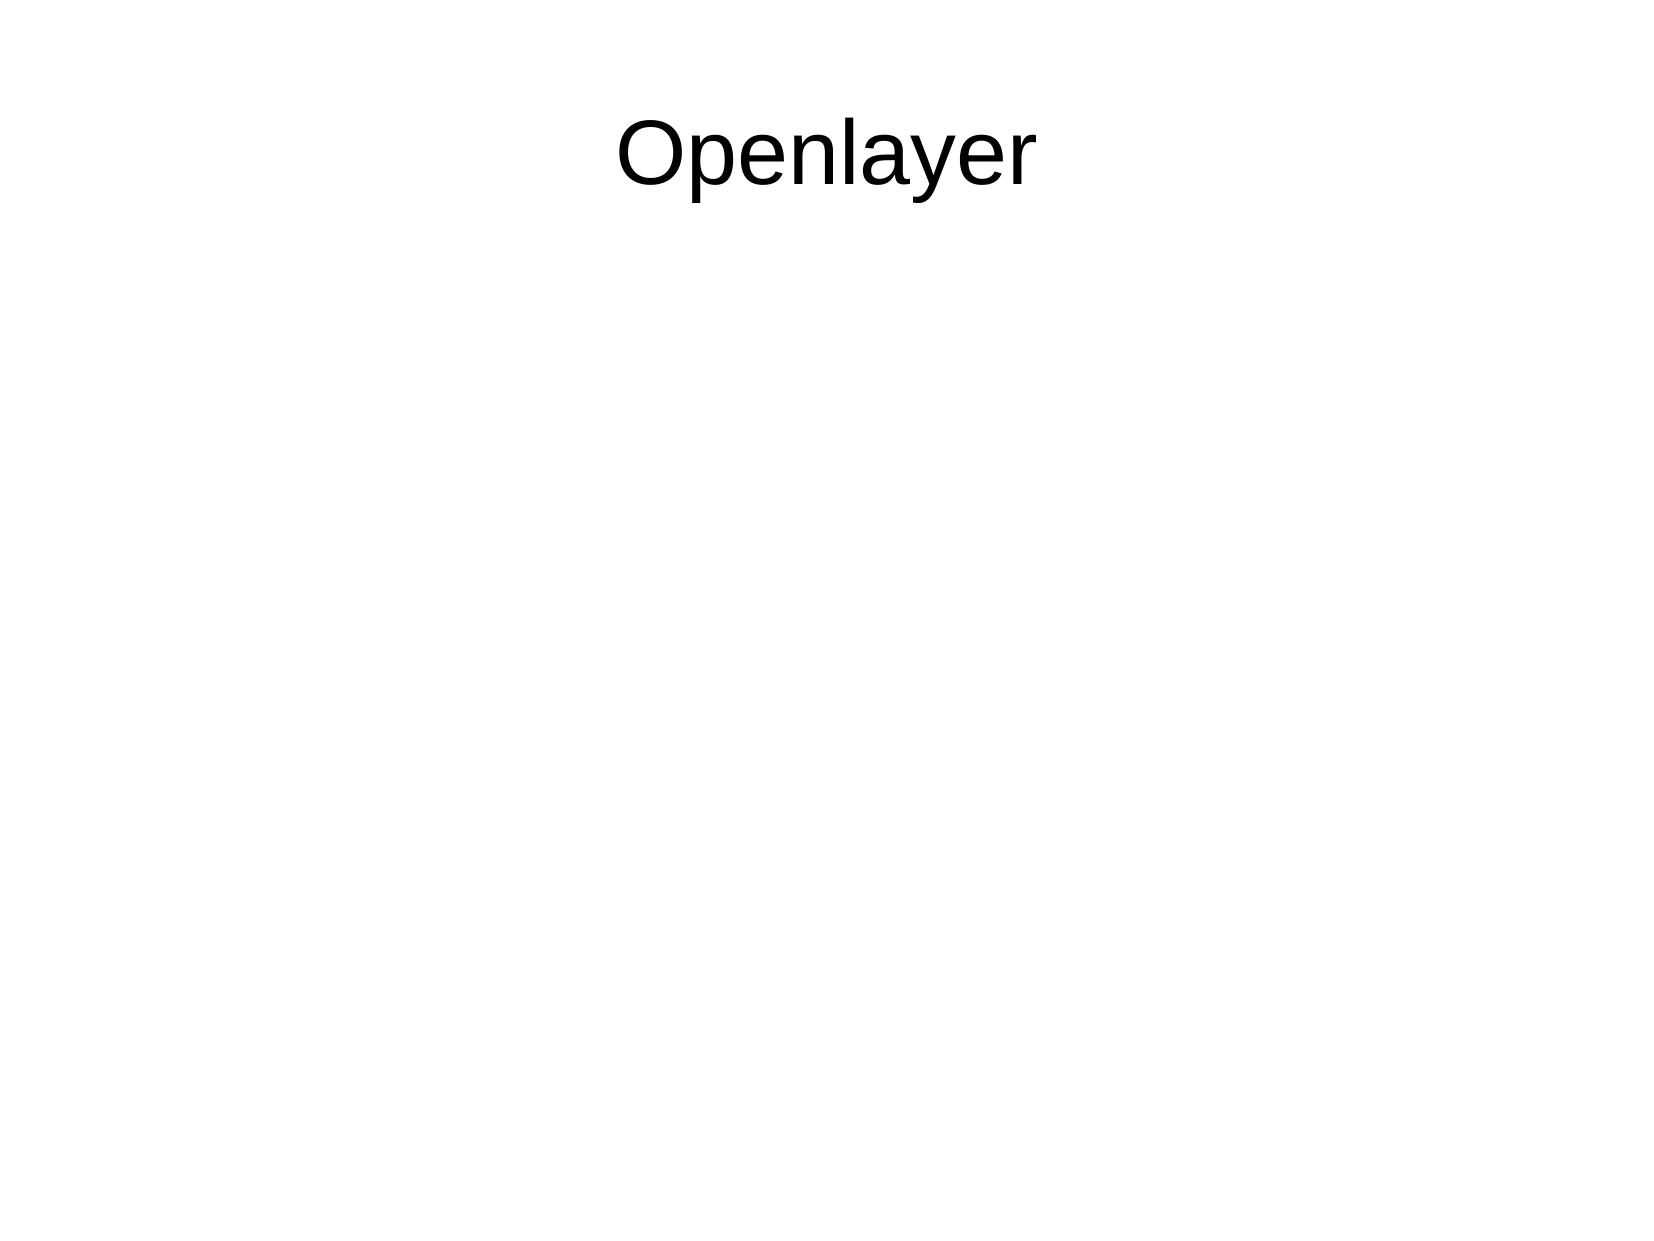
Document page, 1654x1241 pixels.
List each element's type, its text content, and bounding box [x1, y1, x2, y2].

title Openlayer [82, 49, 1571, 257]
